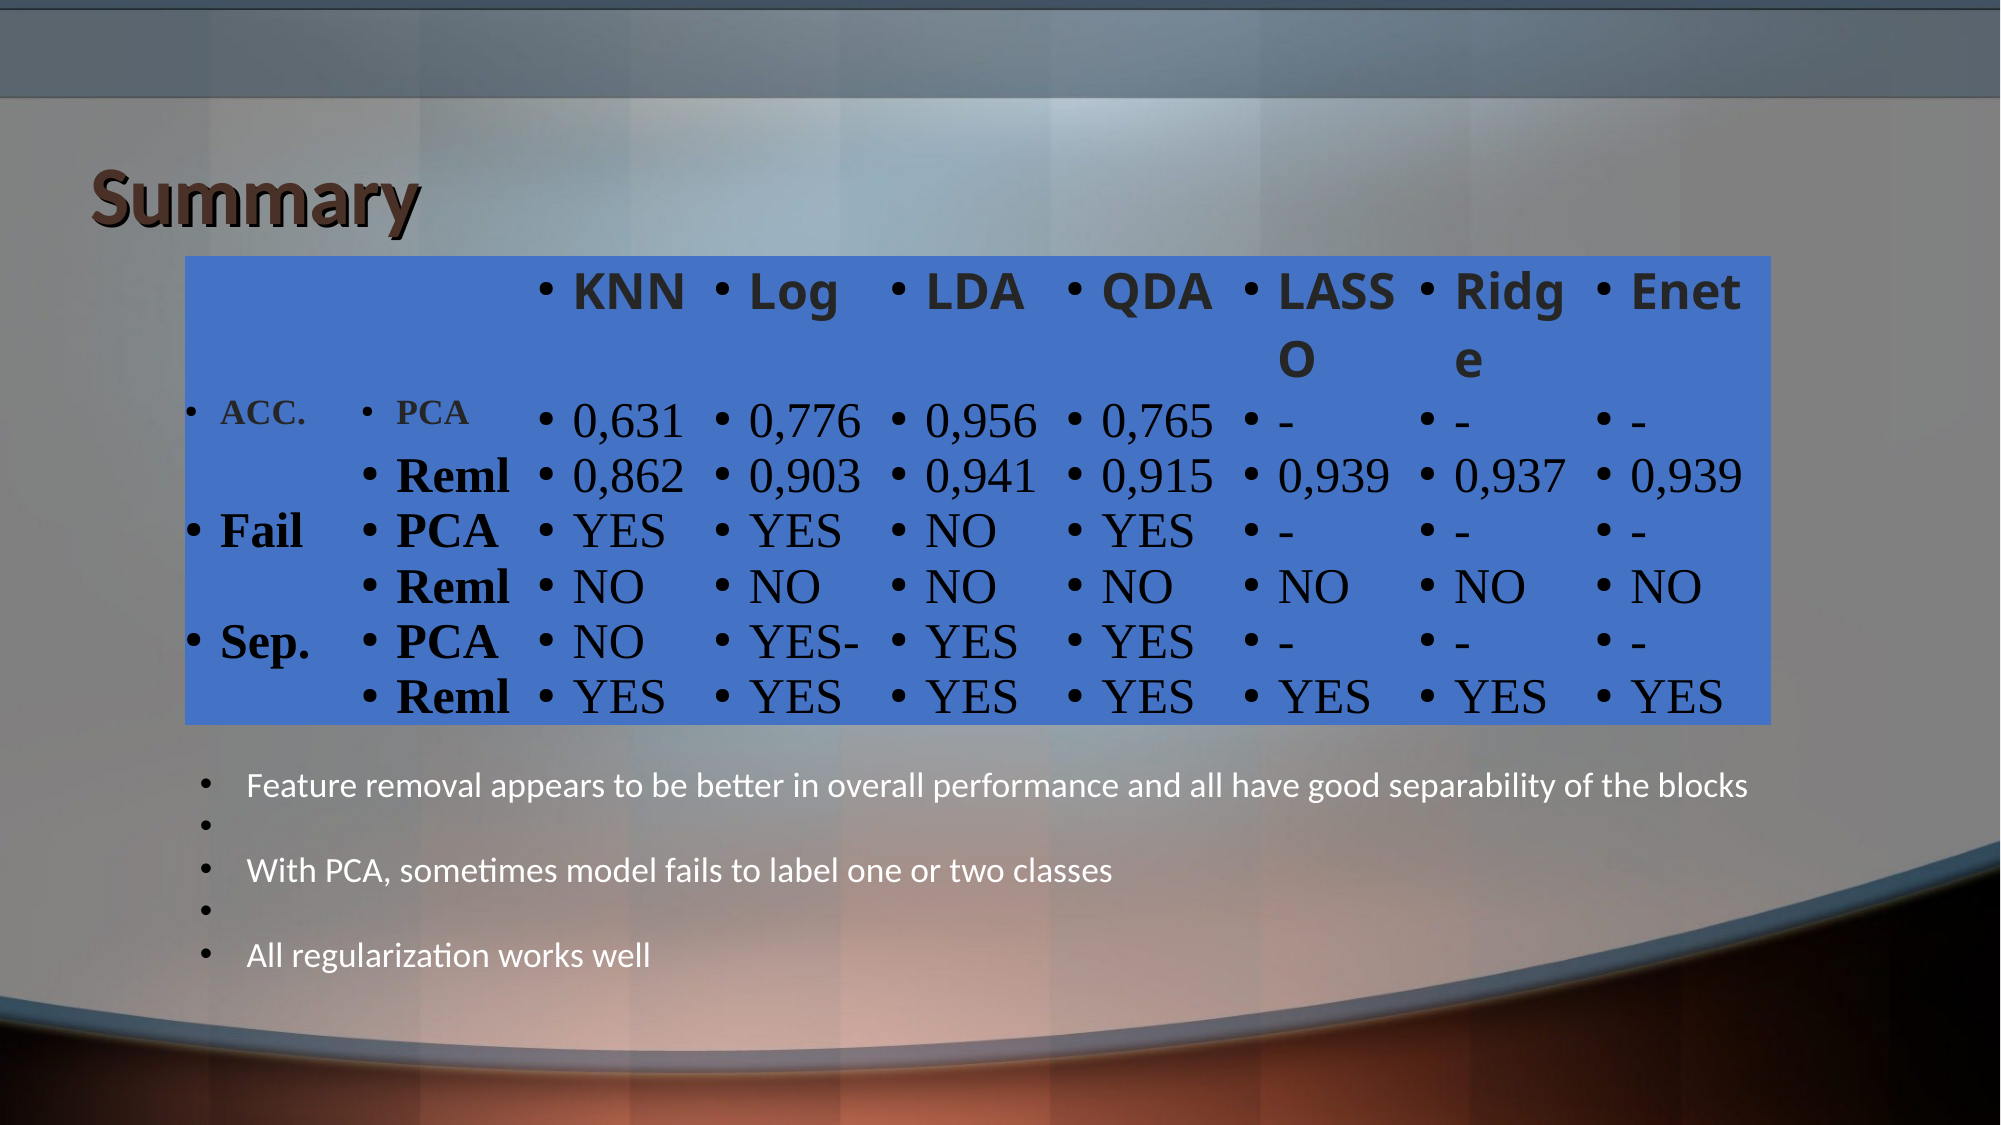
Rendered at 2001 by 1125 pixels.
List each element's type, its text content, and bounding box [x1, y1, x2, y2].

table_cell Sep. [185, 614, 361, 669]
table_cell YES- [714, 614, 890, 669]
table_cell - [1419, 393, 1595, 448]
table_header KNN [537, 256, 714, 393]
table_cell 0,939 [1242, 448, 1419, 503]
table_cell - [1419, 614, 1595, 669]
table_cell Sep. [280, 637, 289, 656]
table_cell YES [537, 669, 714, 725]
table_cell NO [1066, 559, 1242, 614]
table_cell [185, 448, 361, 503]
table_cell YES [1066, 669, 1242, 725]
table_cell 0,765 [1066, 393, 1242, 448]
table_cell YES [714, 669, 890, 725]
table_header Ridge [1419, 256, 1595, 393]
table_cell - [1242, 393, 1419, 448]
table_cell - [1595, 614, 1771, 669]
table_cell NO [537, 614, 714, 669]
table_cell Fail [185, 503, 361, 559]
table_cell YES [714, 503, 890, 559]
table_cell - [1595, 503, 1771, 559]
table_cell YES [1066, 614, 1242, 669]
table_cell 0,862 [537, 448, 714, 503]
table_cell NO [1419, 559, 1595, 614]
table_header Log [714, 256, 890, 393]
table_cell YES [537, 503, 714, 559]
table_cell 0,937 [1419, 448, 1595, 503]
table_header LDA [890, 256, 1066, 393]
table_cell PCA [361, 393, 537, 448]
table_cell 0,915 [1066, 448, 1242, 503]
table_header LASSO [1242, 256, 1419, 393]
table_cell YES [1242, 669, 1419, 725]
table_cell 0,941 [890, 448, 1066, 503]
table_cell PCA [361, 614, 537, 669]
table_cell Reml [361, 669, 537, 725]
table_cell PCA [361, 503, 537, 559]
table_header [361, 256, 537, 393]
table_cell - [1419, 503, 1595, 559]
table_cell [185, 669, 361, 725]
text_box Feature removal appears to be better in overall performance and all have good separability of the blocks With PCA, sometimes model fails to label one or two classes All regularization works well [184, 754, 1858, 984]
table_cell NO [714, 559, 890, 614]
table_cell NO [890, 503, 1066, 559]
table_cell 0,956 [890, 393, 1066, 448]
table_cell NO [537, 559, 714, 614]
table_cell NO [890, 559, 1066, 614]
table_cell YES [890, 614, 1066, 669]
table_header Enet [1595, 256, 1771, 393]
table_cell Reml [361, 559, 537, 614]
table_cell - [1242, 503, 1419, 559]
table_cell ACC. [185, 393, 361, 448]
table_cell 0,939 [1595, 448, 1771, 503]
table_cell - [1595, 393, 1771, 448]
table_cell [185, 559, 361, 614]
table_cell Reml [361, 448, 537, 503]
table_cell 0,631 [537, 393, 714, 448]
table_cell YES [1595, 669, 1771, 725]
table_header [185, 256, 361, 393]
table_cell YES [890, 669, 1066, 725]
table_cell YES [1066, 503, 1242, 559]
title Summary [75, 104, 1732, 294]
table_cell 0,776 [714, 393, 890, 448]
table_cell NO [1242, 559, 1419, 614]
table_header QDA [1066, 256, 1242, 393]
table_cell YES [1419, 669, 1595, 725]
table_cell - [1242, 614, 1419, 669]
table_cell NO [1595, 559, 1771, 614]
table_cell 0,903 [714, 448, 890, 503]
